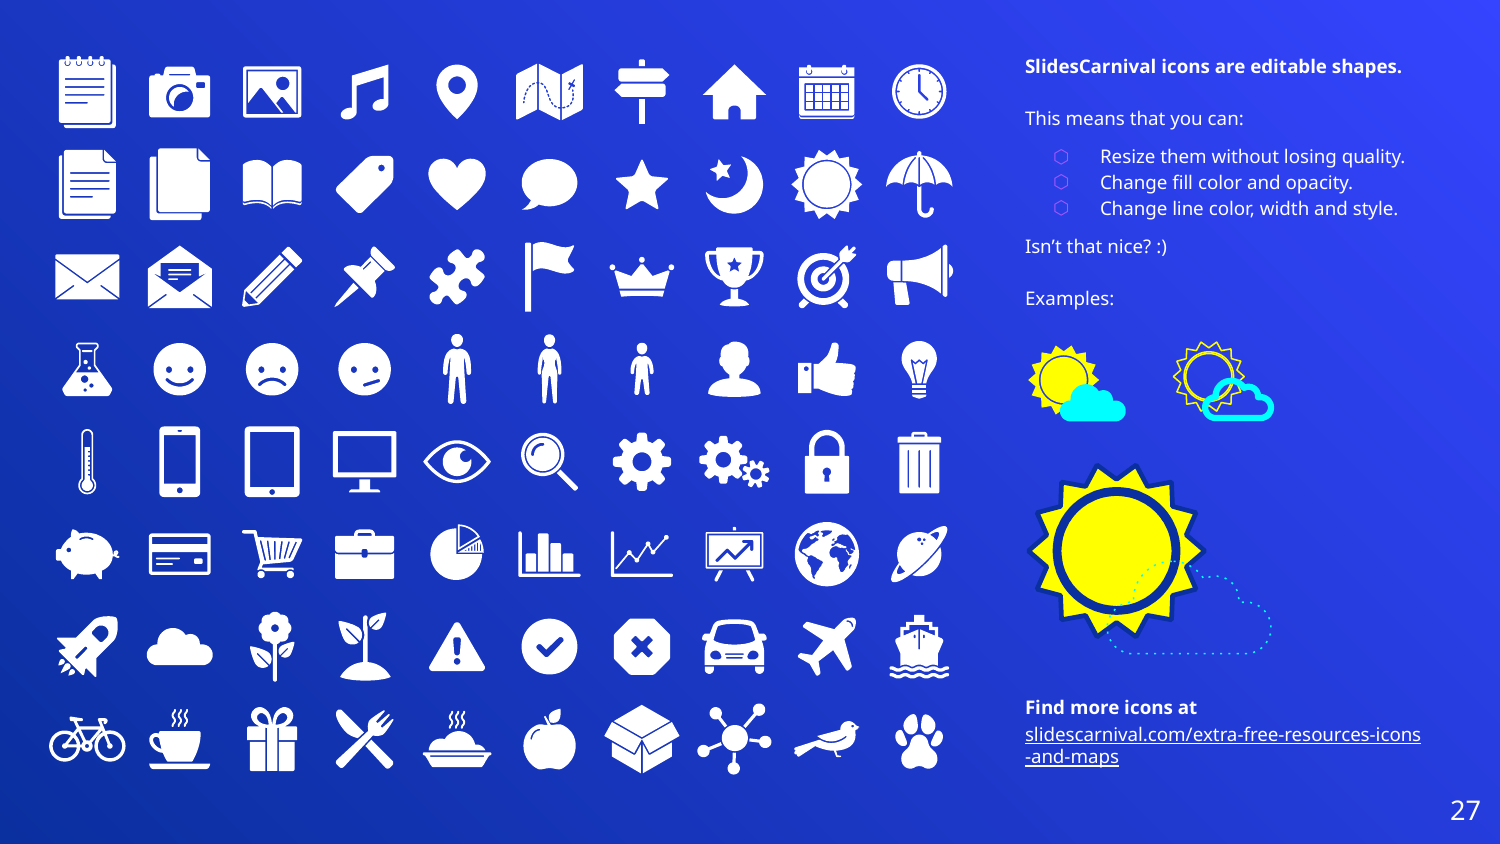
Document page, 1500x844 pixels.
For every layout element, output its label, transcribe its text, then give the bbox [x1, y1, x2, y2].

text_box [604, 704, 680, 774]
text_box [250, 611, 292, 682]
text_box [58, 56, 116, 129]
text_box [942, 244, 948, 297]
text_box [523, 708, 576, 770]
text_box [610, 531, 673, 577]
text_box [639, 256, 645, 263]
text_box [886, 151, 953, 218]
text_box [429, 622, 485, 672]
text_box [1028, 465, 1205, 637]
text_box [901, 714, 943, 769]
text_box [705, 156, 764, 214]
text_box [702, 64, 767, 120]
text_box [550, 543, 574, 572]
text_box [244, 426, 300, 498]
text_box [797, 617, 856, 676]
text_box [242, 530, 303, 579]
text_box [149, 66, 211, 118]
text_box [891, 526, 948, 583]
text_box [804, 429, 850, 494]
text_box [443, 348, 472, 404]
text_box [521, 432, 578, 491]
text_box [609, 264, 675, 289]
text_box [899, 444, 940, 494]
text_box [455, 710, 460, 729]
list Find more icons at slidescarnival.com/extra-free-resources-icons-and-maps [1025, 692, 1425, 786]
text_box [148, 533, 211, 575]
text_box [901, 341, 937, 384]
text_box [702, 619, 767, 674]
slide_number <number> [1391, 779, 1482, 844]
text_box [245, 343, 299, 396]
text_box [429, 249, 485, 305]
text_box [335, 529, 395, 579]
text_box [895, 729, 907, 746]
text_box [699, 435, 770, 488]
list SlidesCarnival icons are editable shapes. This means that you can: Resize them without losing quality. Change fill color and opacity. Change line color, width and style. Isn’t that nice? :) Examples: [1025, 51, 1425, 302]
text_box [428, 731, 486, 751]
text_box [613, 618, 671, 675]
text_box [521, 618, 578, 675]
text_box [794, 721, 860, 758]
text_box [745, 570, 755, 582]
text_box [335, 709, 394, 769]
text_box [897, 431, 942, 443]
text_box [813, 342, 856, 396]
text_box [630, 342, 654, 395]
text_box [521, 159, 578, 210]
text_box [273, 159, 302, 209]
text_box [340, 64, 389, 120]
text_box [451, 334, 463, 347]
text_box [710, 159, 731, 181]
text_box [278, 641, 295, 658]
text_box [428, 158, 486, 211]
text_box [242, 159, 272, 209]
text_box [705, 247, 764, 288]
text_box [794, 522, 860, 587]
text_box [525, 533, 549, 572]
text_box [697, 703, 766, 775]
text_box [243, 66, 302, 118]
text_box [49, 716, 126, 762]
text_box [619, 290, 665, 297]
text_box [949, 264, 954, 278]
text_box [887, 260, 901, 281]
text_box [799, 64, 855, 77]
text_box [62, 342, 113, 397]
text_box [56, 616, 118, 677]
text_box [460, 710, 466, 729]
text_box [537, 348, 562, 404]
text_box [183, 709, 188, 727]
text_box [430, 524, 484, 580]
text_box [147, 245, 212, 309]
text_box [616, 159, 668, 210]
text_box [705, 532, 764, 569]
text_box [332, 431, 397, 478]
text_box [338, 343, 391, 396]
text_box [749, 735, 772, 748]
text_box [340, 612, 391, 681]
text_box [349, 479, 381, 493]
text_box [798, 362, 812, 394]
text_box [719, 289, 749, 307]
text_box [889, 614, 950, 672]
text_box [422, 752, 492, 768]
text_box [638, 59, 645, 67]
text_box [614, 83, 666, 97]
text_box [334, 246, 395, 308]
text_box [247, 707, 298, 772]
text_box [518, 531, 581, 577]
text_box [791, 149, 863, 220]
text_box [892, 64, 947, 119]
text_box [146, 628, 213, 666]
text_box [708, 341, 761, 397]
text_box [55, 254, 120, 300]
text_box [797, 245, 857, 309]
text_box [78, 429, 97, 495]
text_box [714, 570, 723, 582]
text_box [177, 709, 182, 727]
text_box [912, 394, 927, 399]
text_box [159, 426, 201, 498]
text_box [149, 763, 211, 770]
text_box [58, 149, 116, 219]
text_box [335, 155, 394, 213]
text_box [149, 148, 210, 221]
text_box [423, 440, 491, 484]
text_box [516, 63, 583, 121]
text_box [889, 673, 950, 679]
text_box [281, 246, 303, 268]
text_box [153, 343, 206, 396]
text_box [149, 731, 201, 762]
text_box [639, 99, 645, 124]
text_box [618, 68, 670, 82]
text_box [893, 248, 941, 305]
text_box [242, 254, 295, 307]
text_box [436, 64, 478, 120]
text_box [612, 432, 672, 491]
text_box [171, 709, 176, 727]
text_box [55, 529, 120, 580]
text_box [544, 334, 556, 347]
text_box [525, 242, 575, 312]
text_box [338, 621, 363, 645]
text_box [1028, 345, 1126, 422]
text_box [799, 78, 855, 119]
text_box [448, 710, 454, 729]
